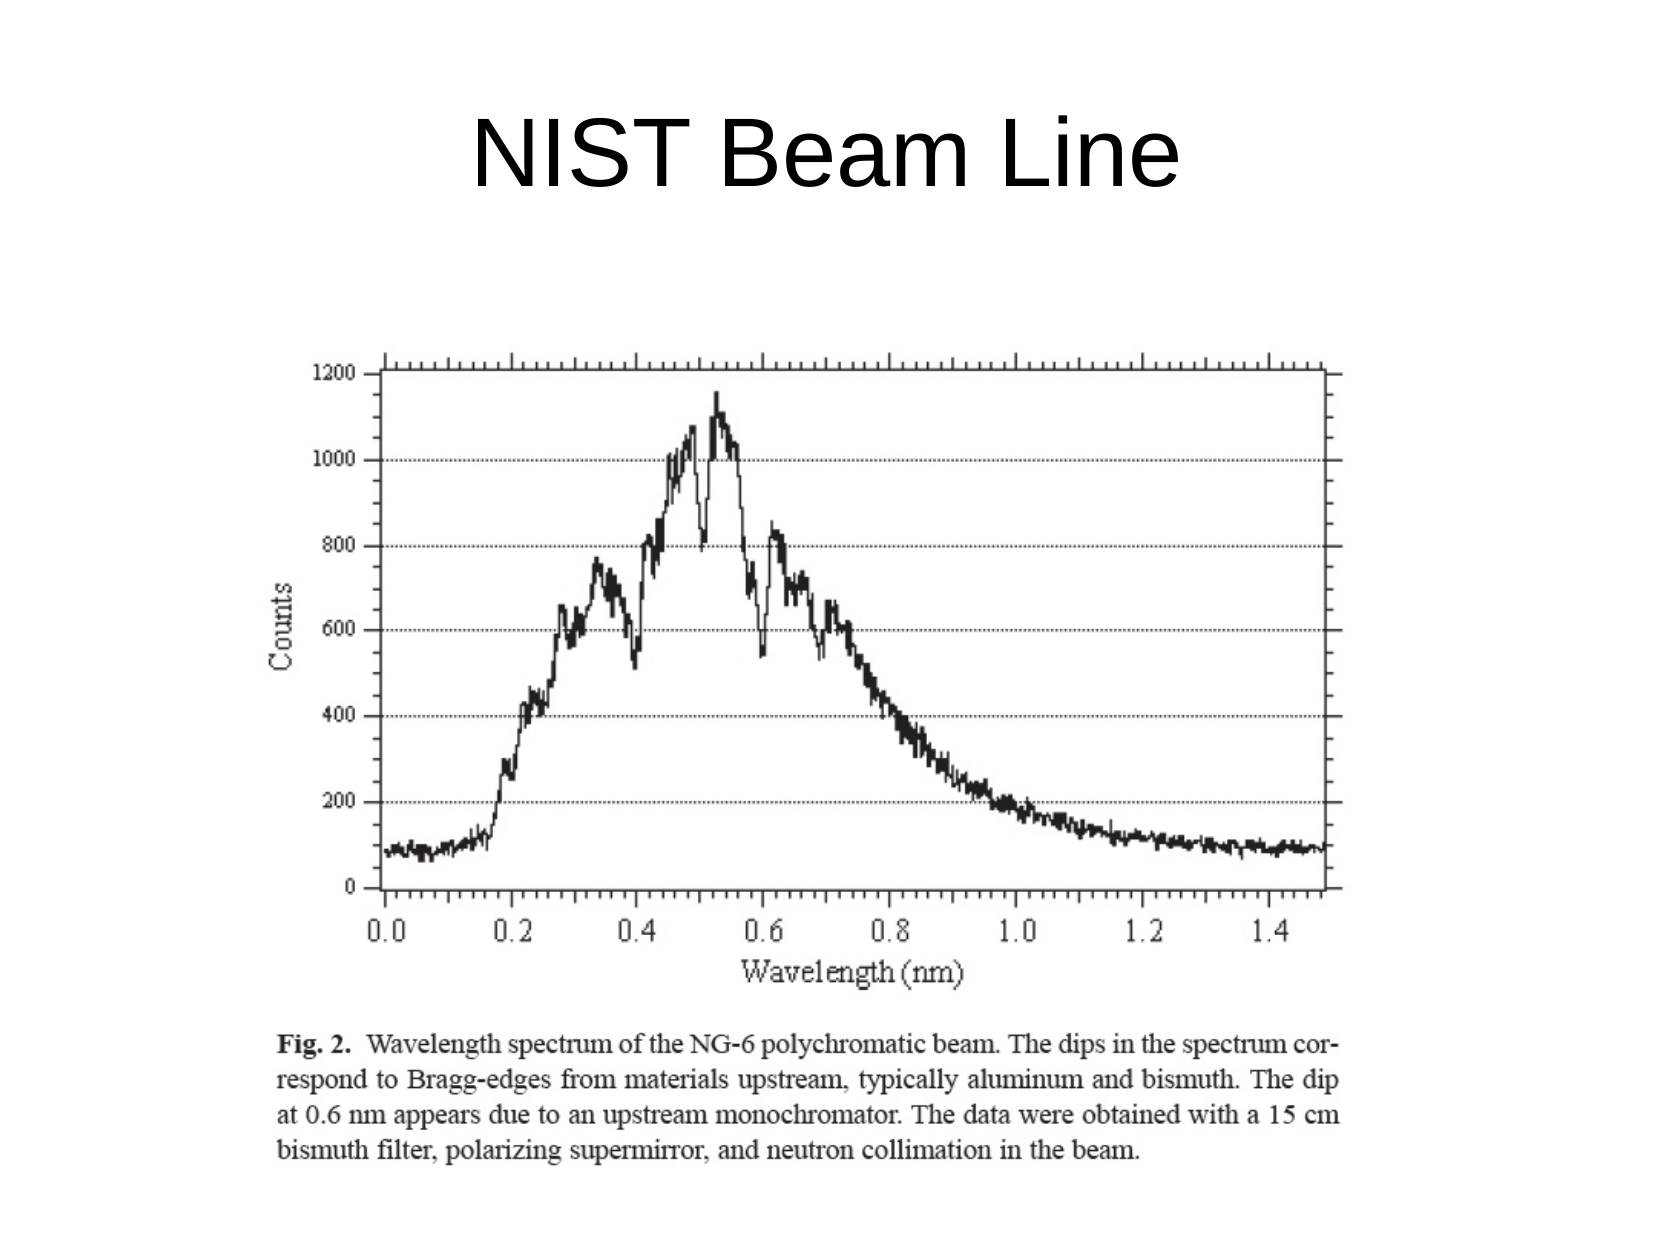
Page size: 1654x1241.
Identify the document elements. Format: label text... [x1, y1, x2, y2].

title NIST Beam Line [82, 49, 1571, 257]
picture [151, 319, 1502, 1213]
